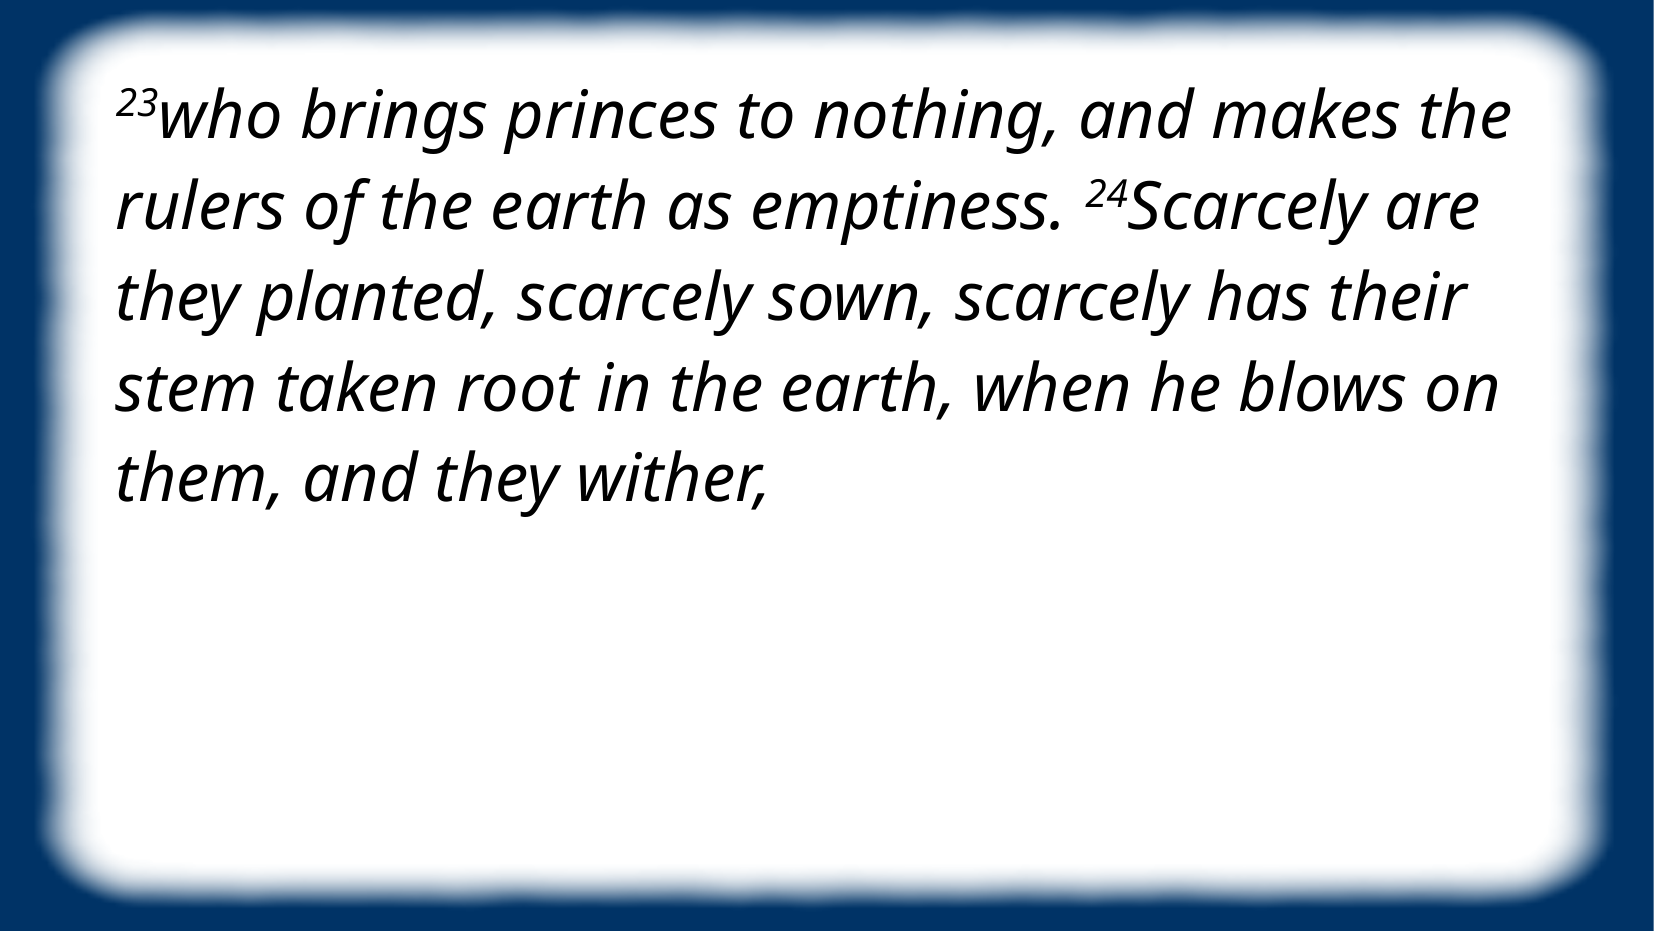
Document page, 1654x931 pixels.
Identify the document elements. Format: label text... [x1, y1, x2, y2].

picture [0, 0, 1654, 931]
text_box 23who brings princes to nothing, and makes the rulers of the earth as emptiness. 24Scarcely are they planted, scarcely sown, scarcely has their stem taken root in the earth, when he blows on them, and they wither, [82, 60, 1576, 526]
